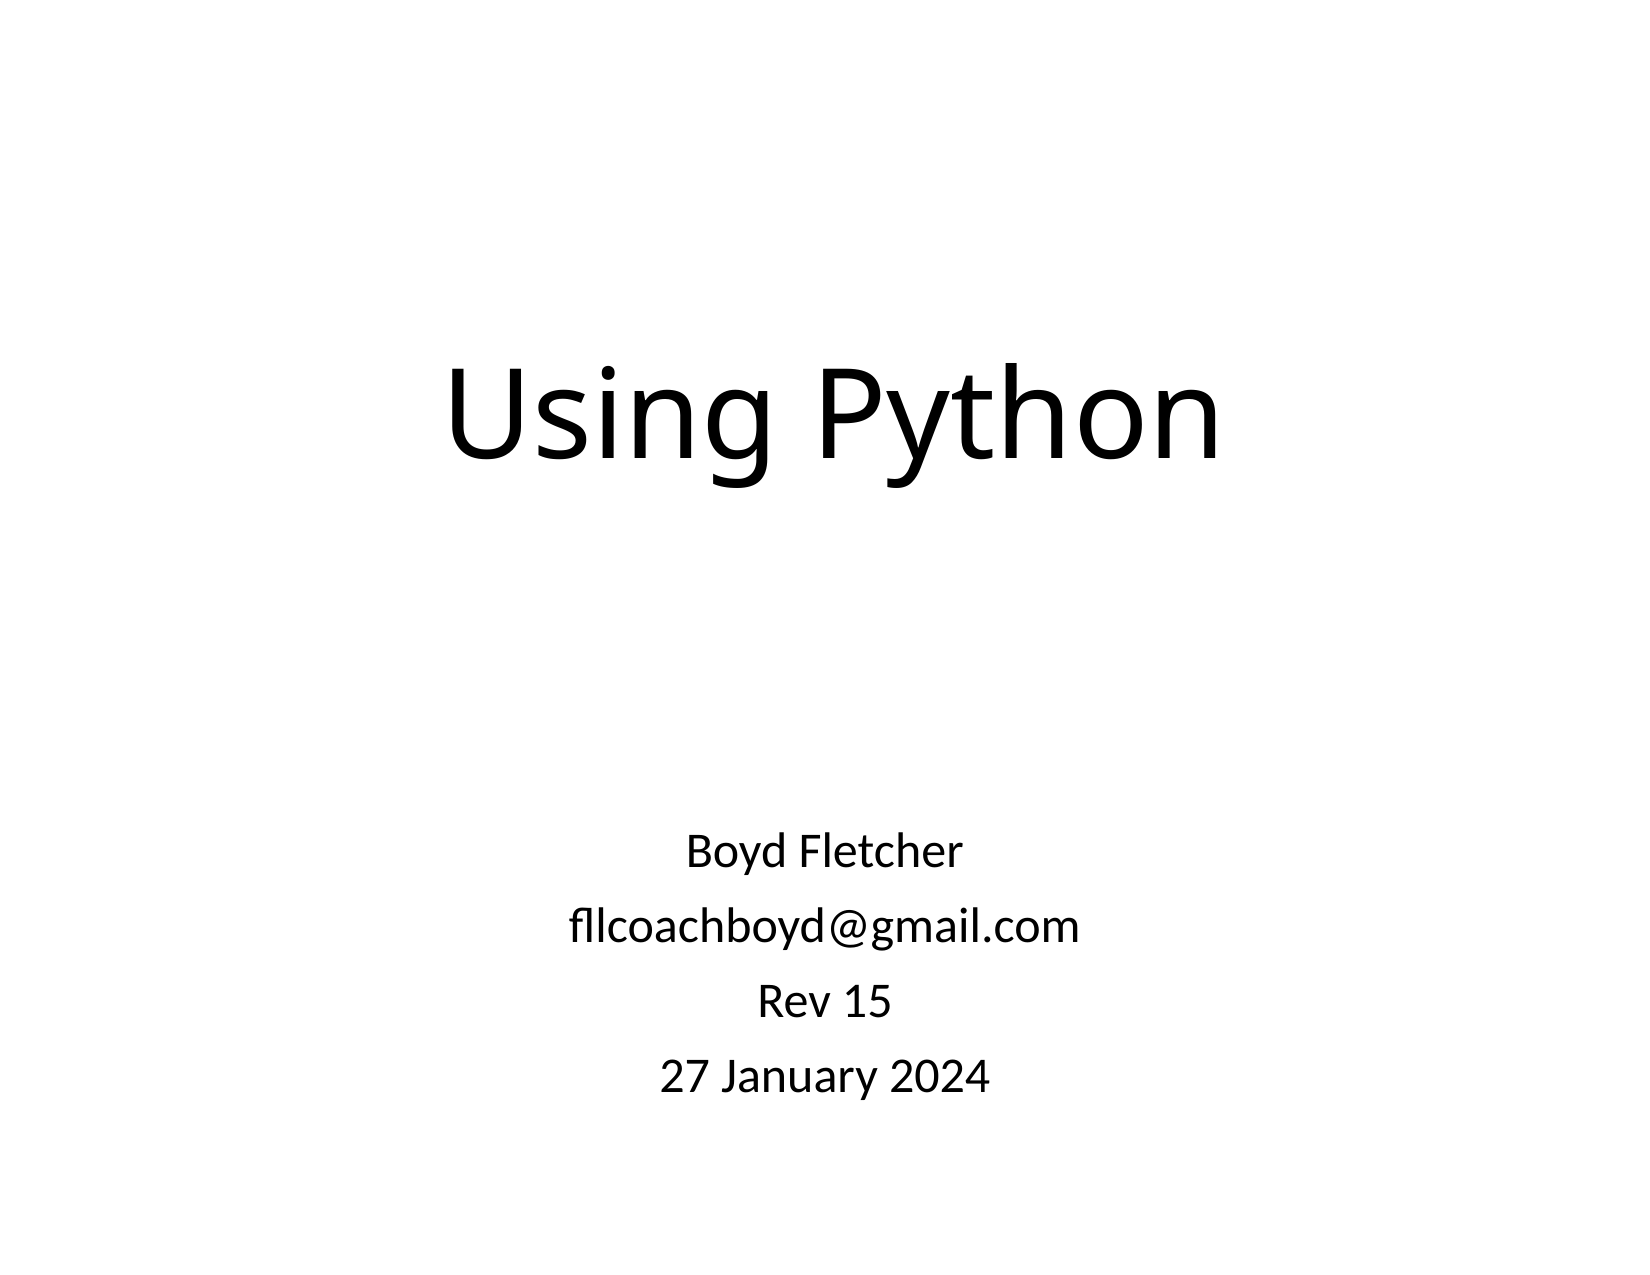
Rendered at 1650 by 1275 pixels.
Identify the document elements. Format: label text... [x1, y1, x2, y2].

title Using Python [205, 48, 1463, 788]
subtitle Boyd Fletcher fllcoachboyd@gmail.com Rev 15 27 January 2024 [206, 817, 1444, 1126]
